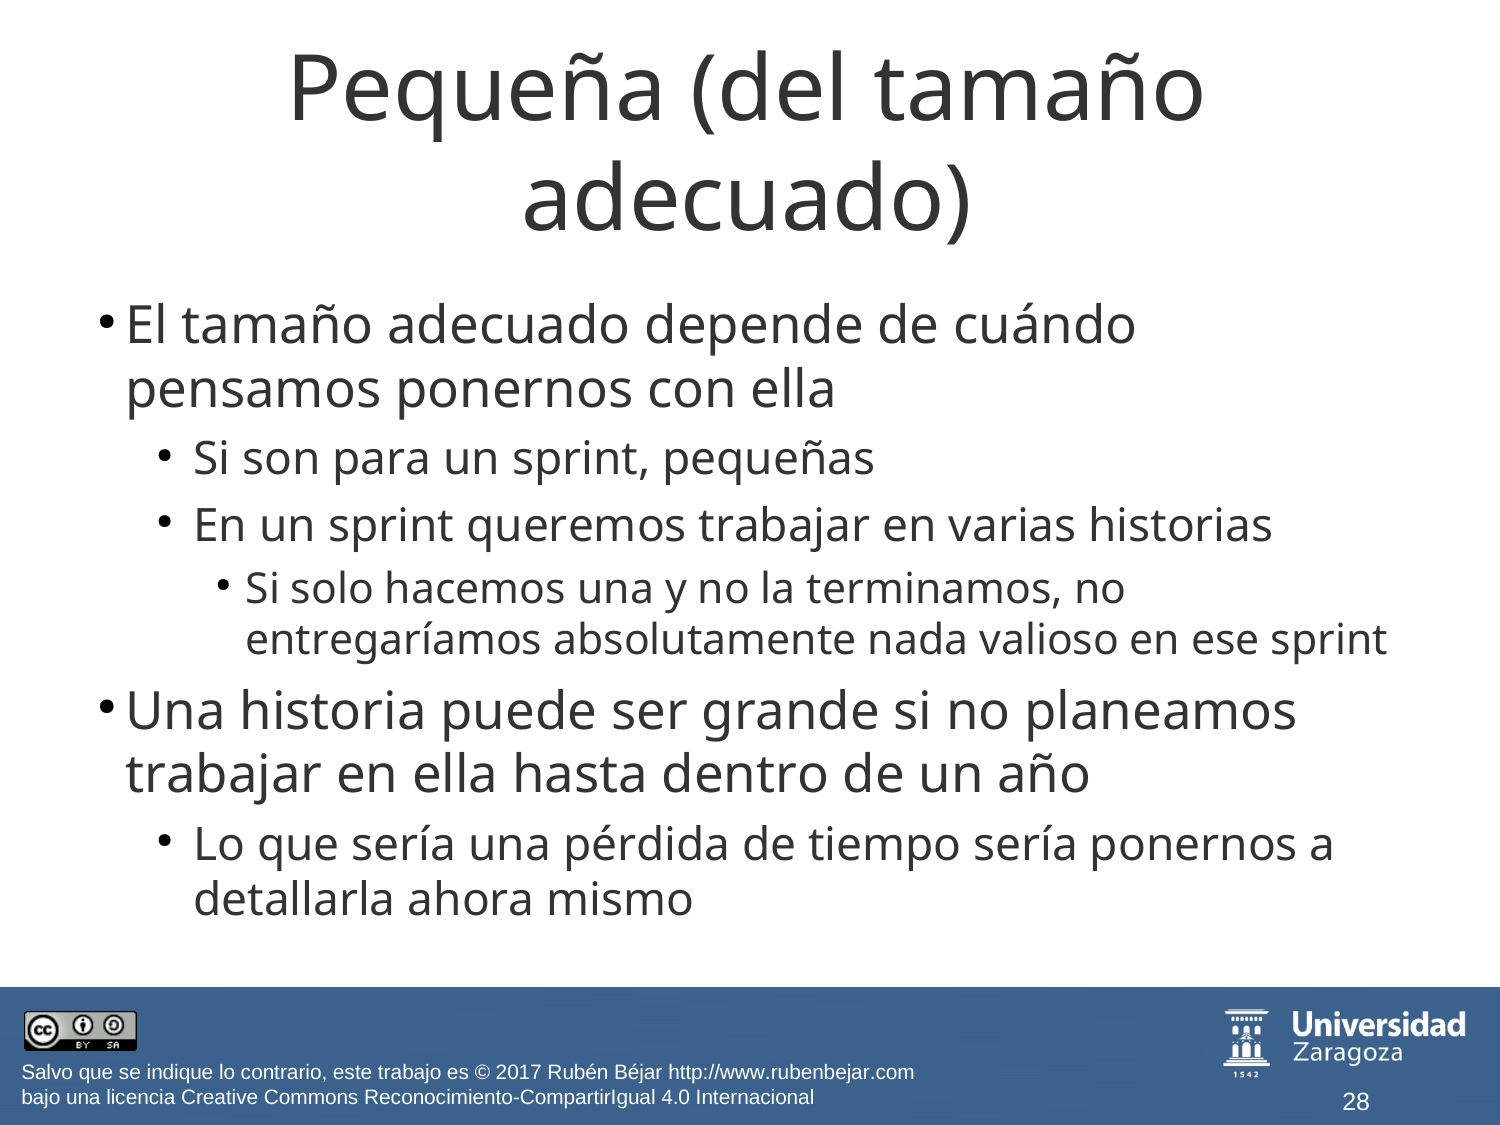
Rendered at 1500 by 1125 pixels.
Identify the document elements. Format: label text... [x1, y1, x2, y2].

list El tamaño adecuado depende de cuándo pensamos ponernos con ella Si son para un sprint, pequeñas En un sprint queremos trabajar en varias historias Si solo hacemos una y no la terminamos, no entregaríamos absolutamente nada valioso en ese sprint Una historia puede ser grande si no planeamos trabajar en ella hasta dentro de un año Lo que sería una pérdida de tiempo sería ponernos a detallarla ahora mismo [82, 283, 1418, 957]
picture [0, 987, 1500, 1125]
title Pequeña (del tamaño adecuado) [74, 21, 1420, 257]
